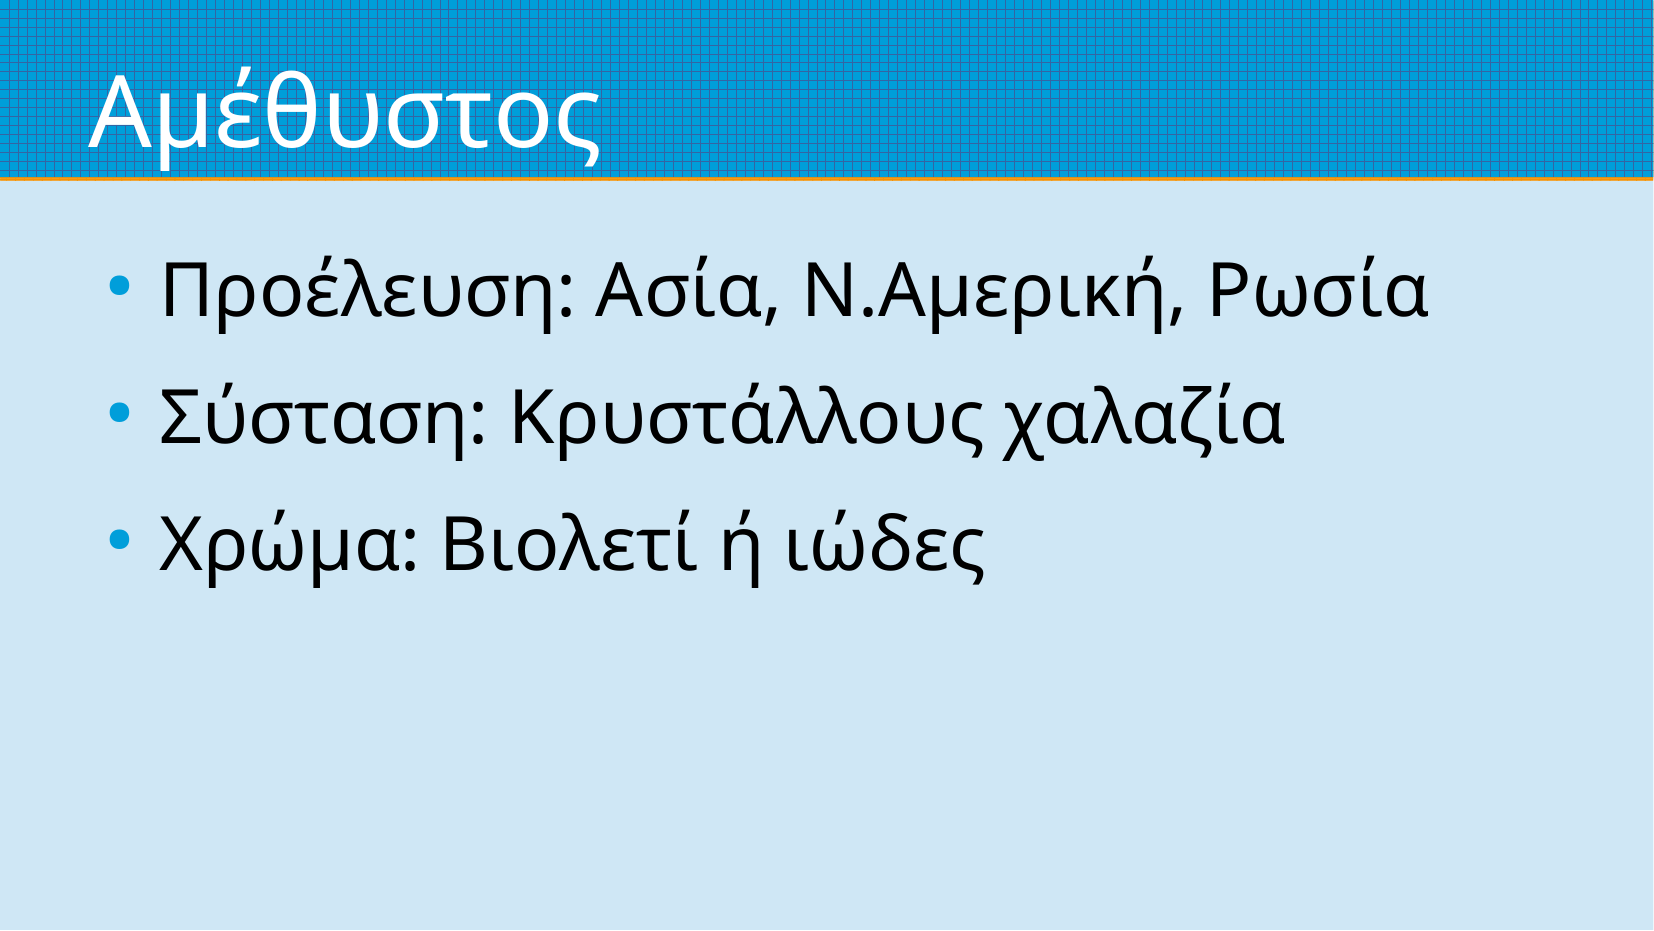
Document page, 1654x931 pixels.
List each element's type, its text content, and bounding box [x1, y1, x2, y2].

list Προέλευση: Ασία, Ν.Αμερική, Ρωσία Σύσταση: Κρυστάλλους χαλαζία Χρώμα: Βιολετί ή ιώδες [88, 236, 1565, 813]
title Αμέθυστος [88, 14, 1565, 178]
